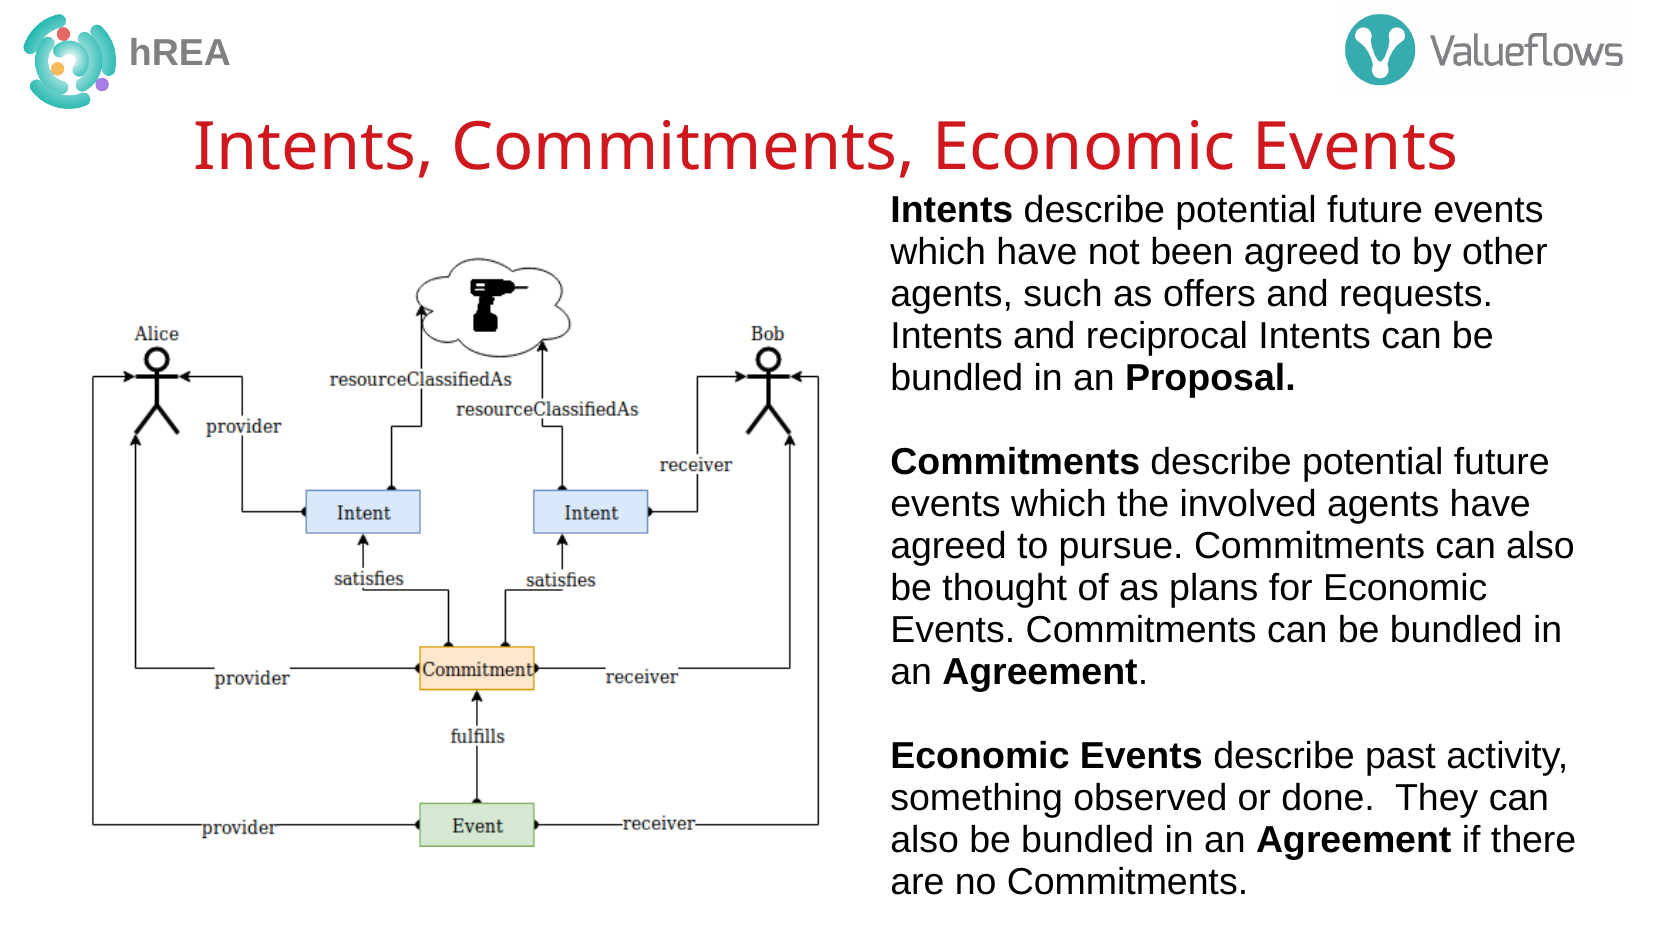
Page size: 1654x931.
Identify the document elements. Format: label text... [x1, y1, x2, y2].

picture [1335, 3, 1633, 94]
text_box Intents describe potential future events which have not been agreed to by other agents, such as offers and requests. Intents and reciprocal Intents can be bundled in an Proposal. Commitments describe potential future events which the involved agents have agreed to pursue. Commitments can also be thought of as plans for Economic Events. Commitments can be bundled in an Agreement. Economic Events describe past activity, something observed or done. They can also be bundled in an Agreement if there are no Commitments. [875, 180, 1626, 931]
picture [81, 248, 832, 847]
text_box hREA [114, 24, 250, 81]
picture [21, 13, 116, 109]
text_box Intents, Commitments, Economic Events [144, 90, 1509, 181]
